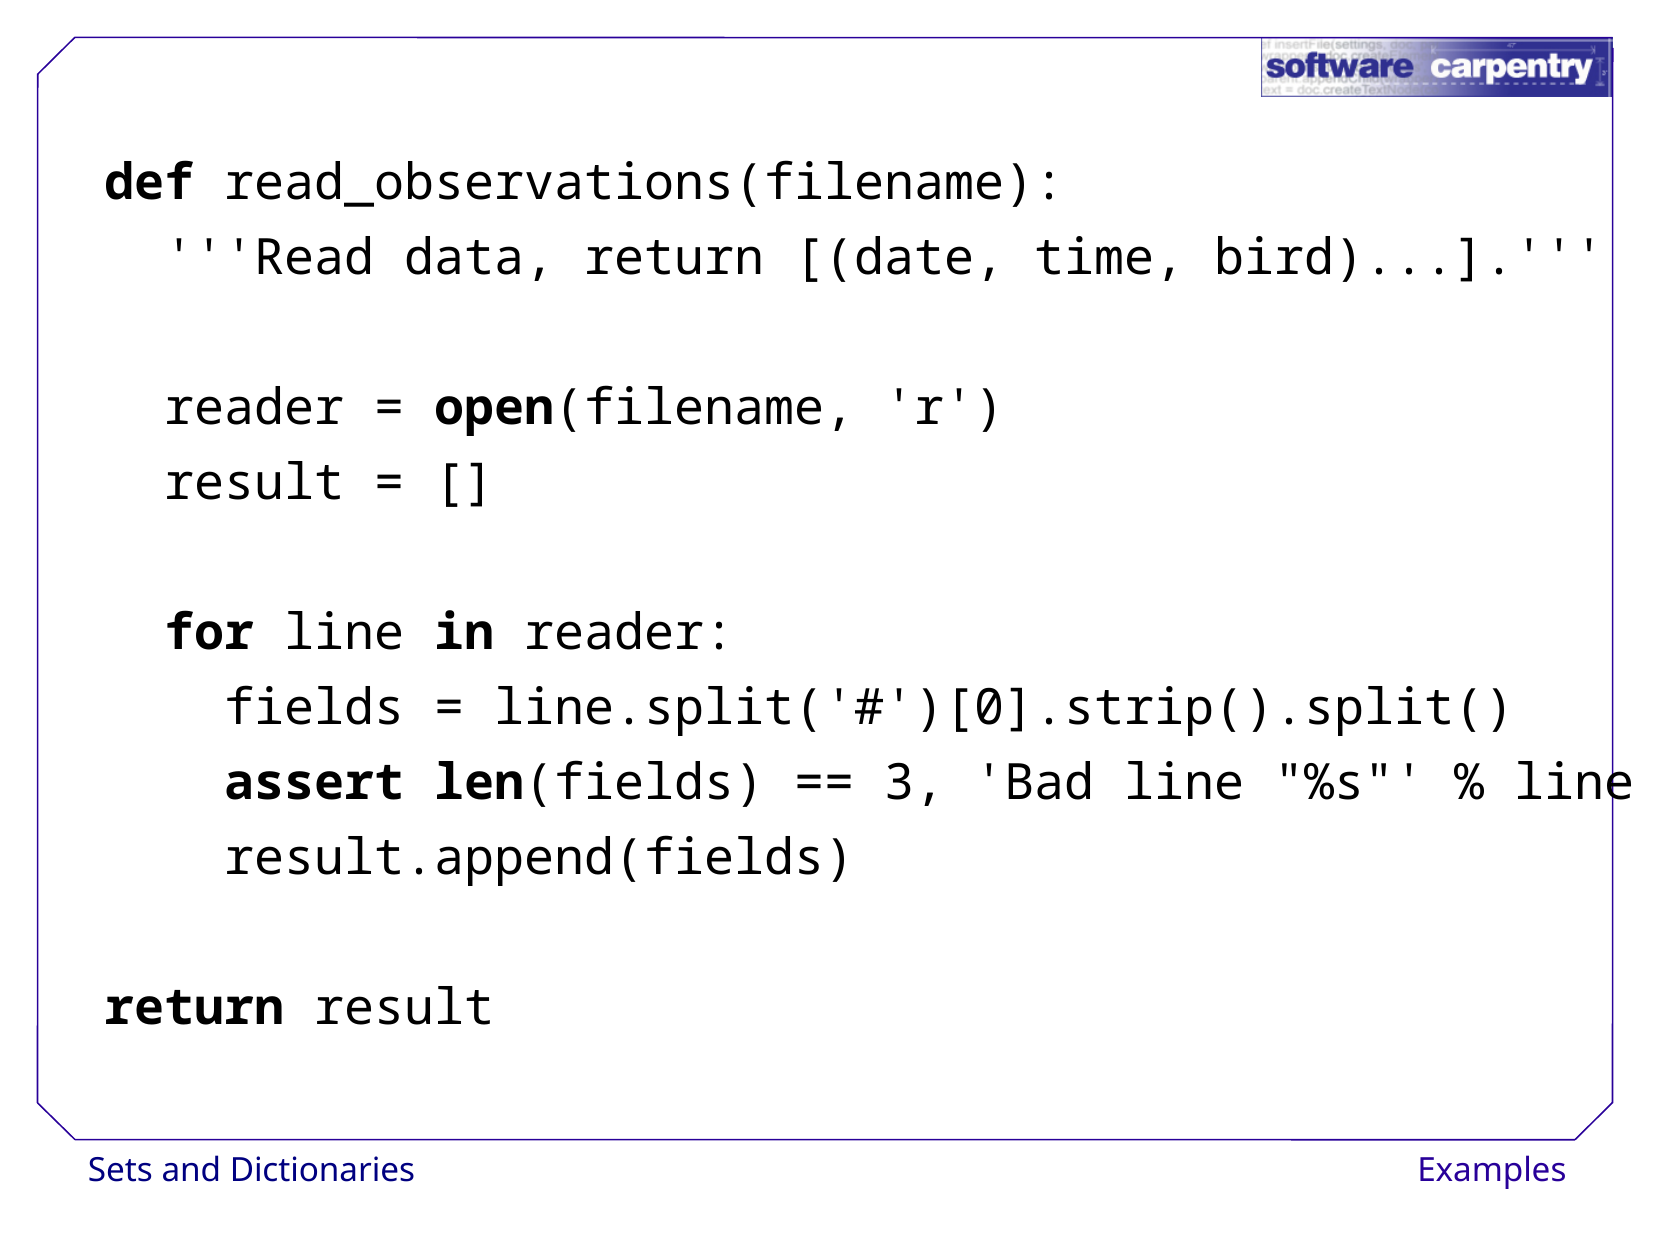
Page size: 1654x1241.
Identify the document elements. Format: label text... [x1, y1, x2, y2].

picture [1261, 39, 1613, 97]
text_box def read_observations(filename): '''Read data, return [(date, time, bird)...].''' reader = open(filename, 'r') result = [] for line in reader: fields = line.split('#')[0].strip().split() assert len(fields) == 3, 'Bad line "%s"' % line result.append(fields) return result [89, 126, 1512, 1058]
